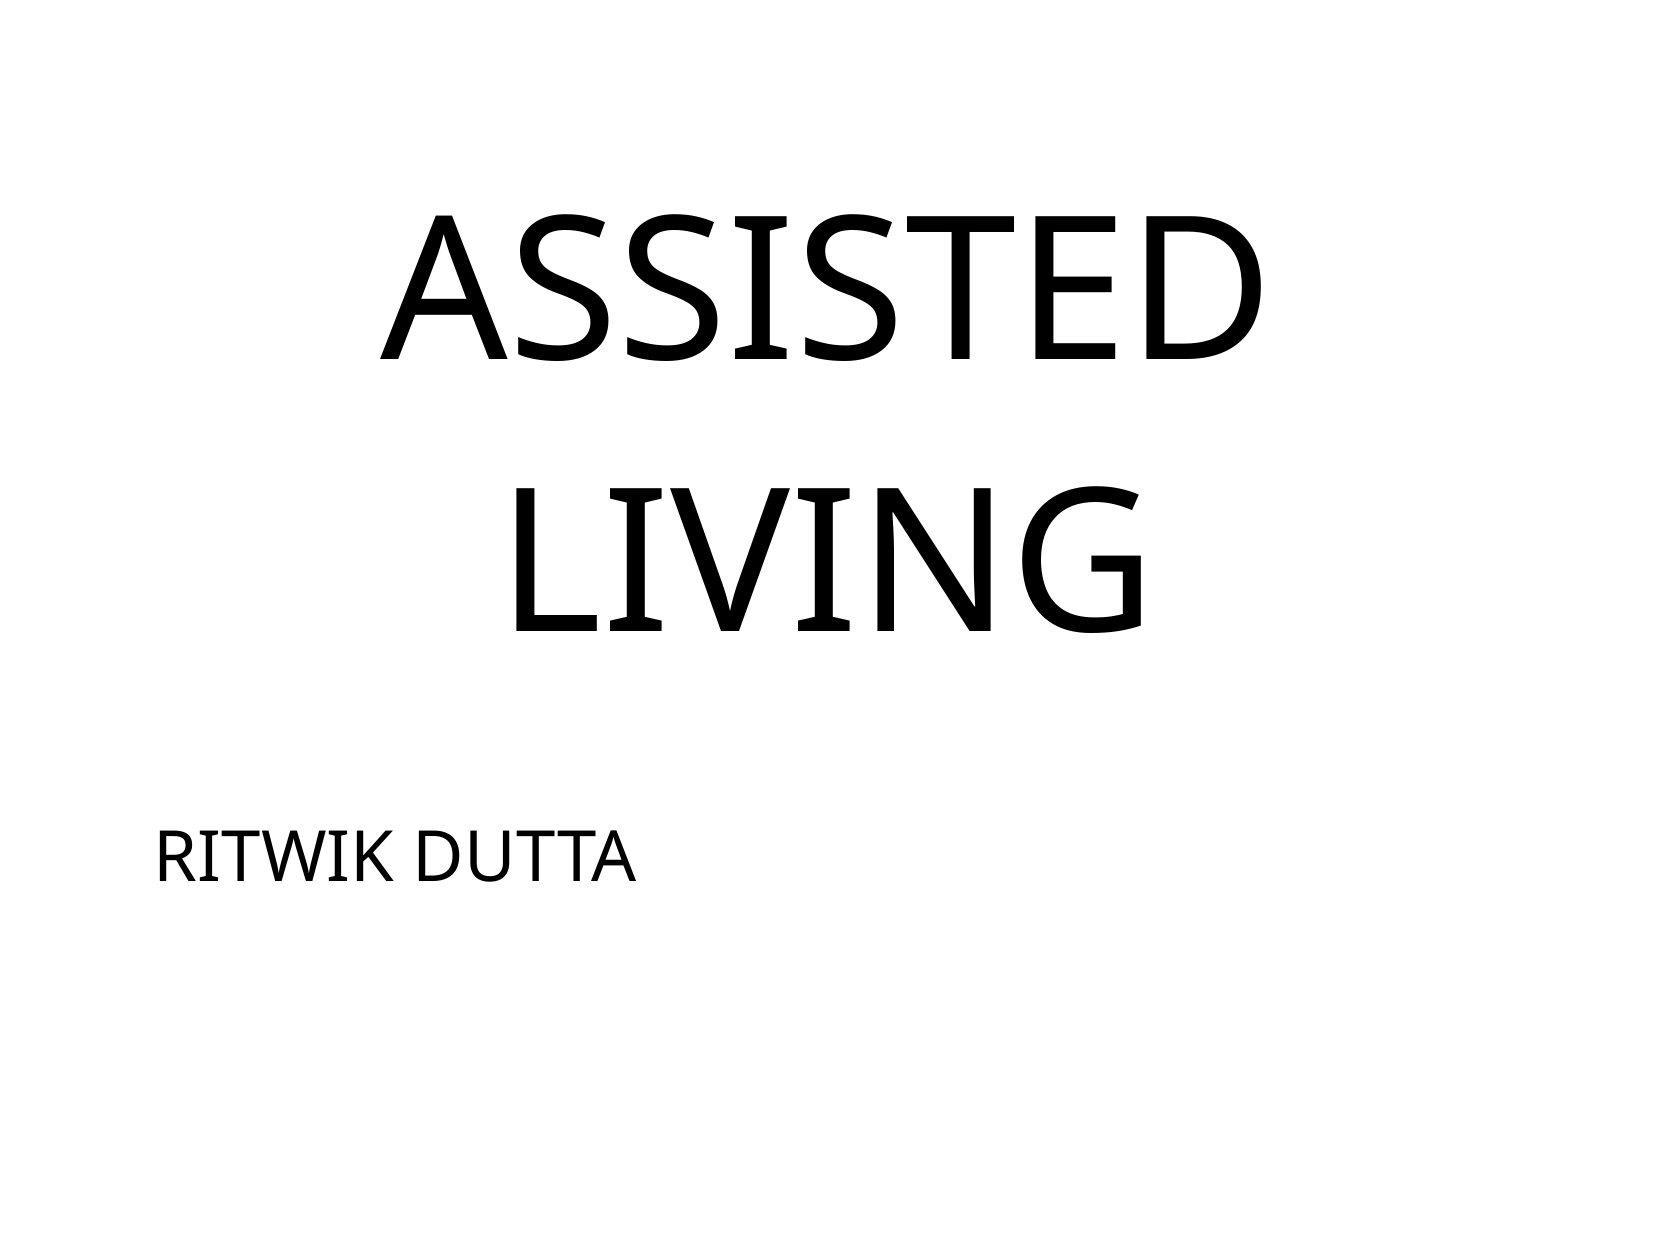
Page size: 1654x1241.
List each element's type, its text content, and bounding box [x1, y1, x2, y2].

title RITWIK DUTTA [153, 795, 1336, 914]
subtitle ASSISTED LIVING [82, 290, 1571, 546]
